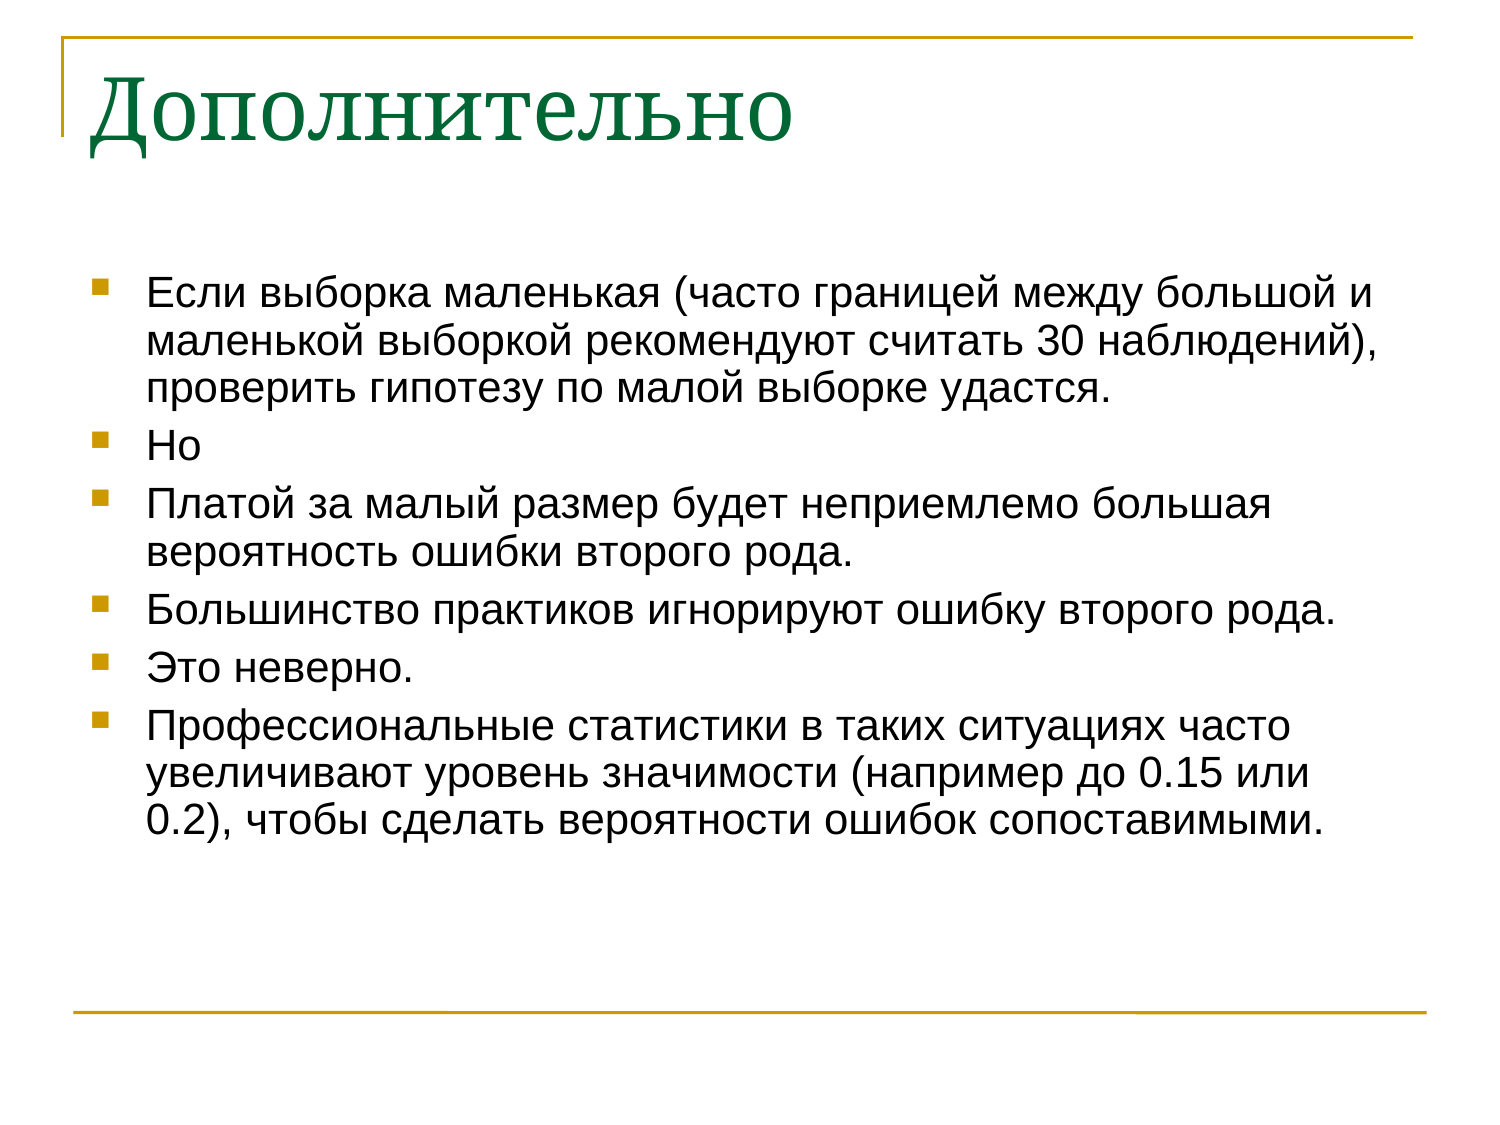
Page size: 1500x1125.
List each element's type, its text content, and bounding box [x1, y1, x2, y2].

list Если выборка маленькая (часто границей между большой и маленькой выборкой рекомендуют считать 30 наблюдений), проверить гипотезу по малой выборке удастся. Но Платой за малый размер будет неприемлемо большая вероятность ошибки второго рода. Большинство практиков игнорируют ошибку второго рода. Это неверно. Профессиональные статистики в таких ситуациях часто увеличивают уровень значимости (например до 0.15 или 0.2), чтобы сделать вероятности ошибок сопоставимыми. [75, 262, 1426, 1006]
title Дополнительно [75, 45, 1426, 233]
